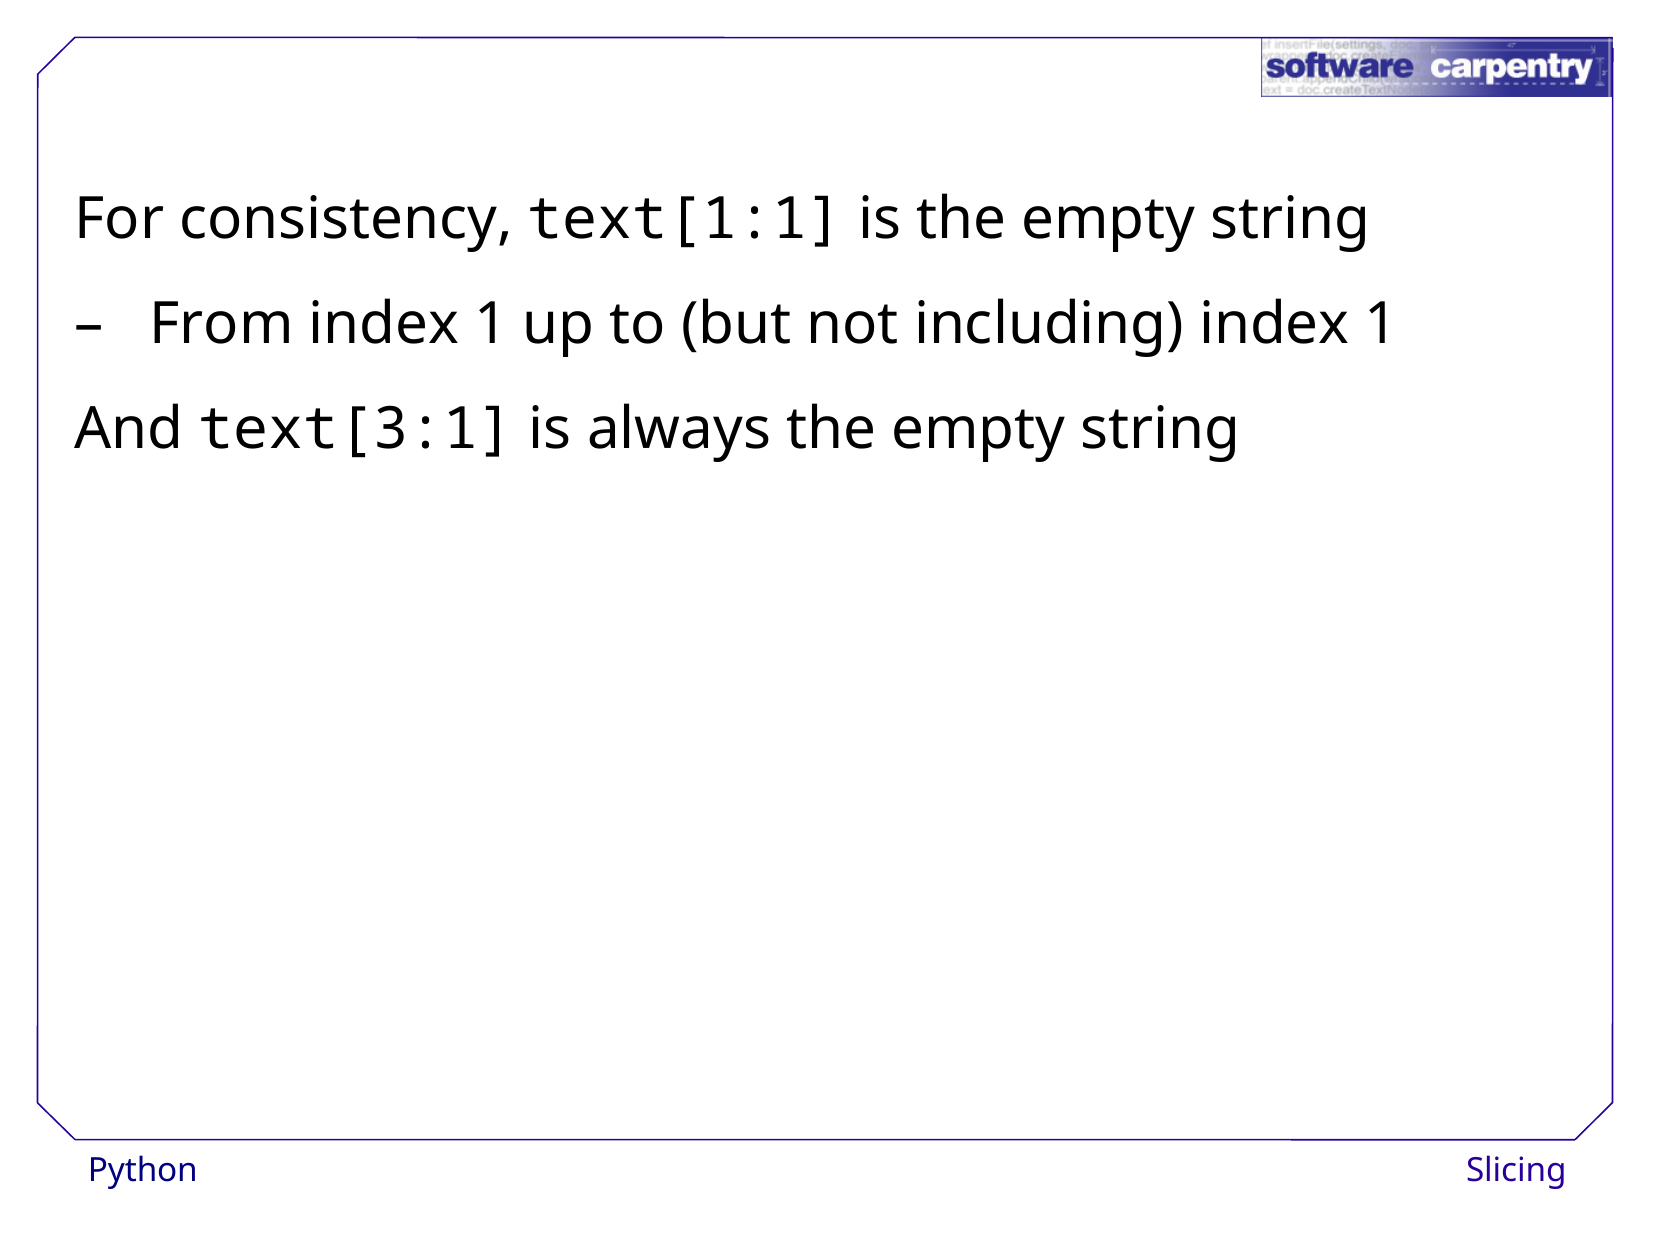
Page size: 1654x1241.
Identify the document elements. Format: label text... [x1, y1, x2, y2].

text_box For consistency, text[1:1] is the empty string – From index 1 up to (but not including) index 1 And text[3:1] is always the empty string [59, 138, 1564, 469]
picture [1261, 39, 1613, 97]
